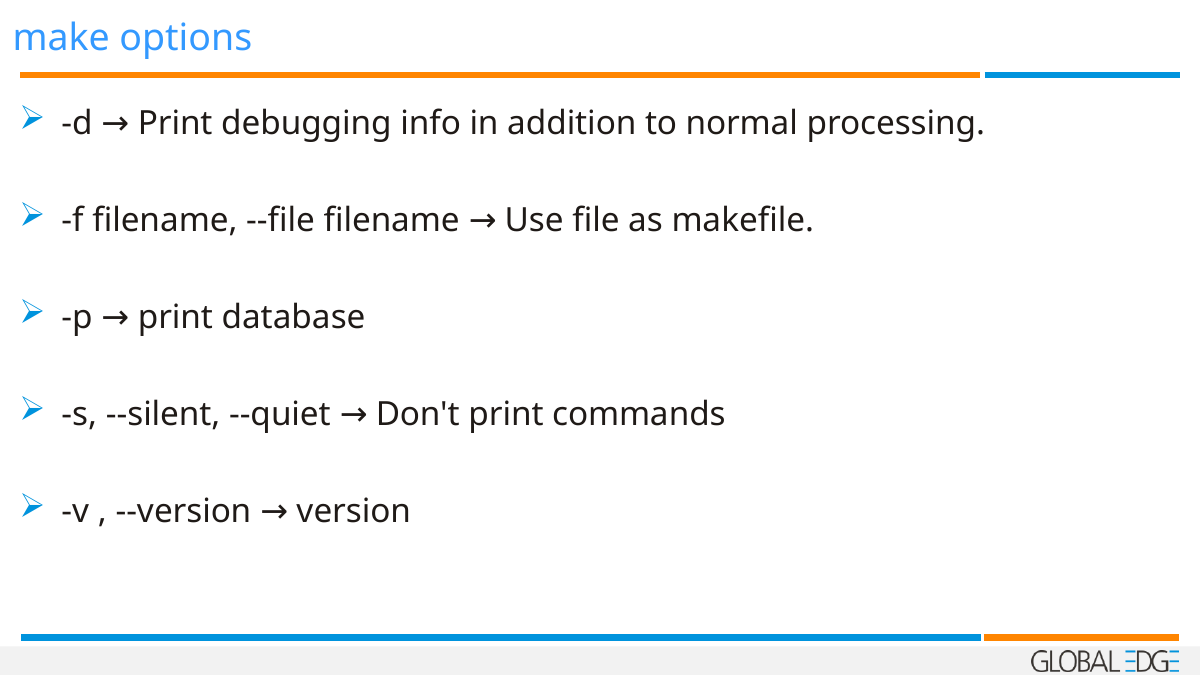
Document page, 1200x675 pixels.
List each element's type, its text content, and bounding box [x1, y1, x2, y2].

text_box -d → Print debugging info in addition to normal processing. -f filename, --file filename → Use file as makefile. -p → print database -s, --silent, --quiet → Don't print commands -v , --version → version [4, 91, 1200, 660]
picture [1031, 660, 1179, 672]
title make options [12, 9, 1088, 63]
